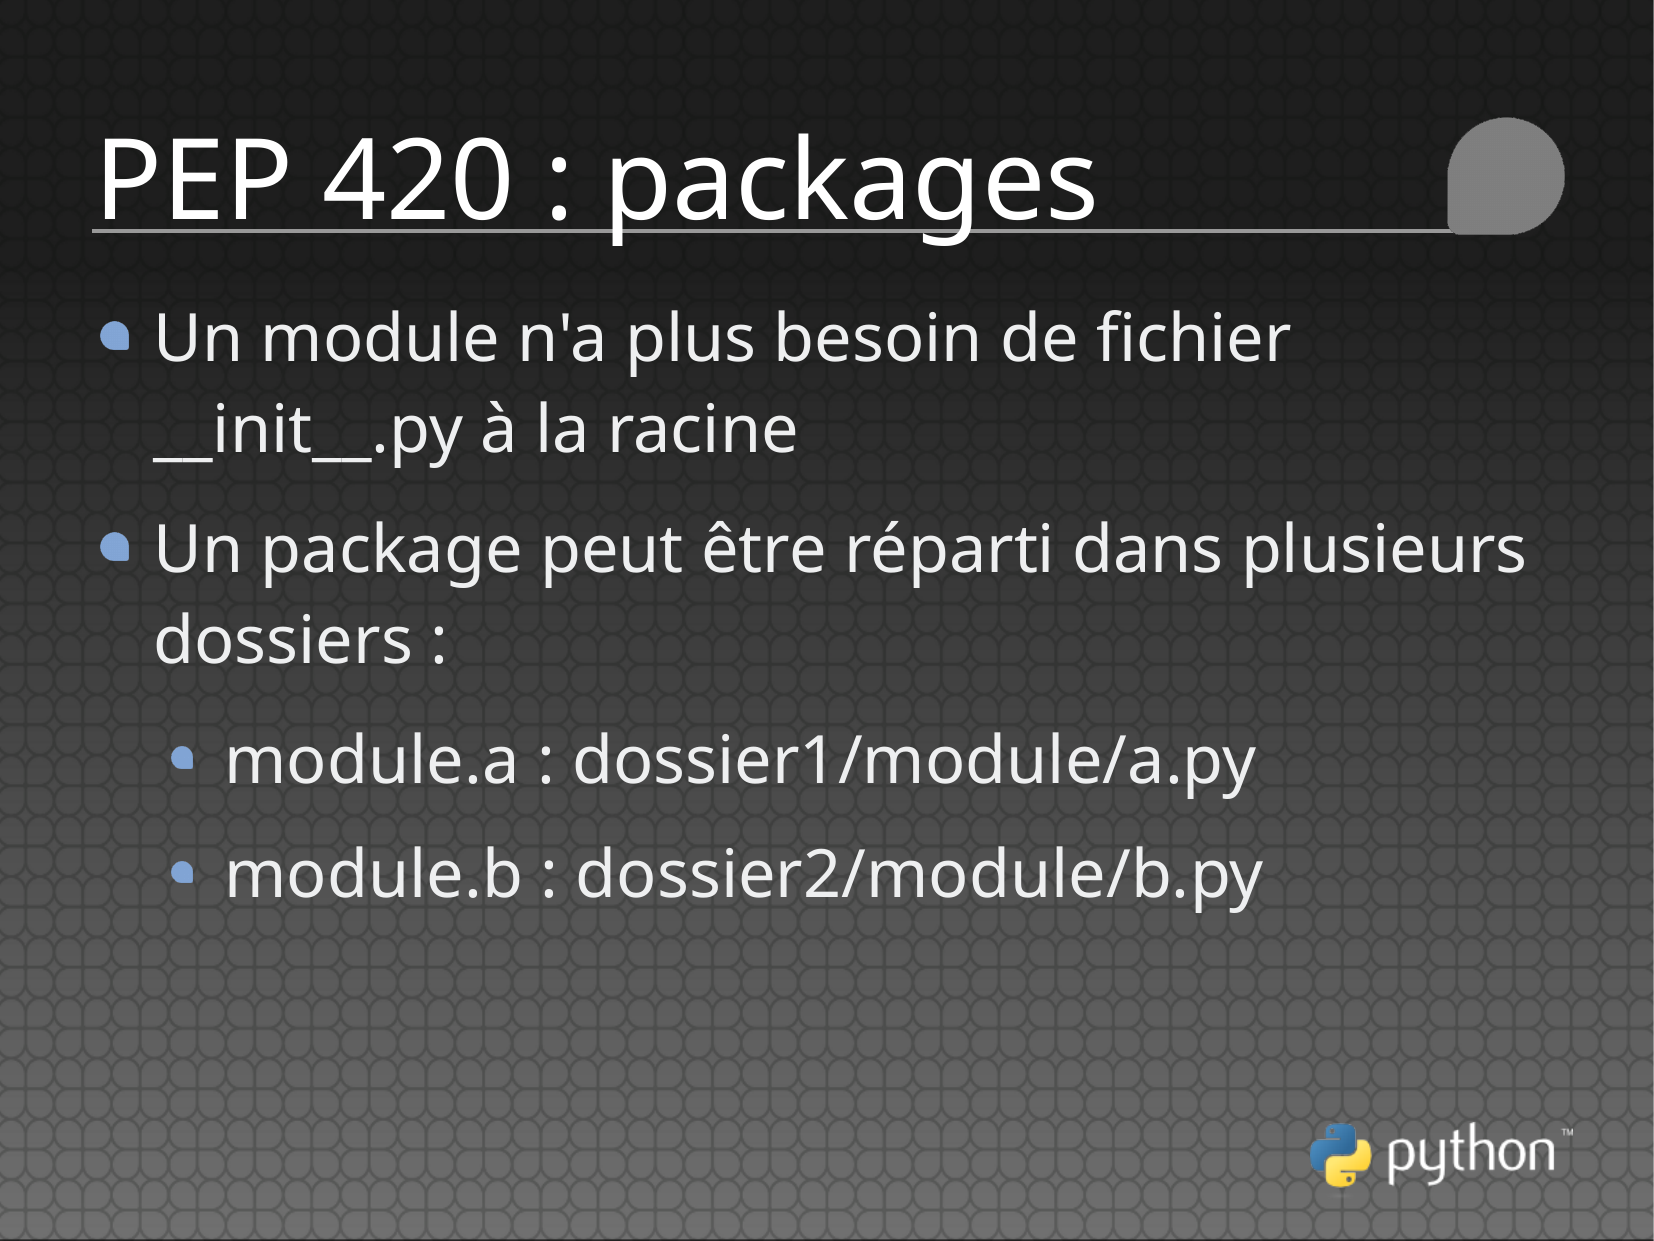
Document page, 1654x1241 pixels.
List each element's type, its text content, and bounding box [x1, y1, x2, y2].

picture [0, 0, 1654, 1241]
list Un module n'a plus besoin de fichier __init__.py à la racine Un package peut être réparti dans plusieurs dossiers : module.a : dossier1/module/a.py module.b : dossier2/module/b.py [82, 290, 1571, 1094]
title PEP 420 : packages [94, 100, 1426, 251]
